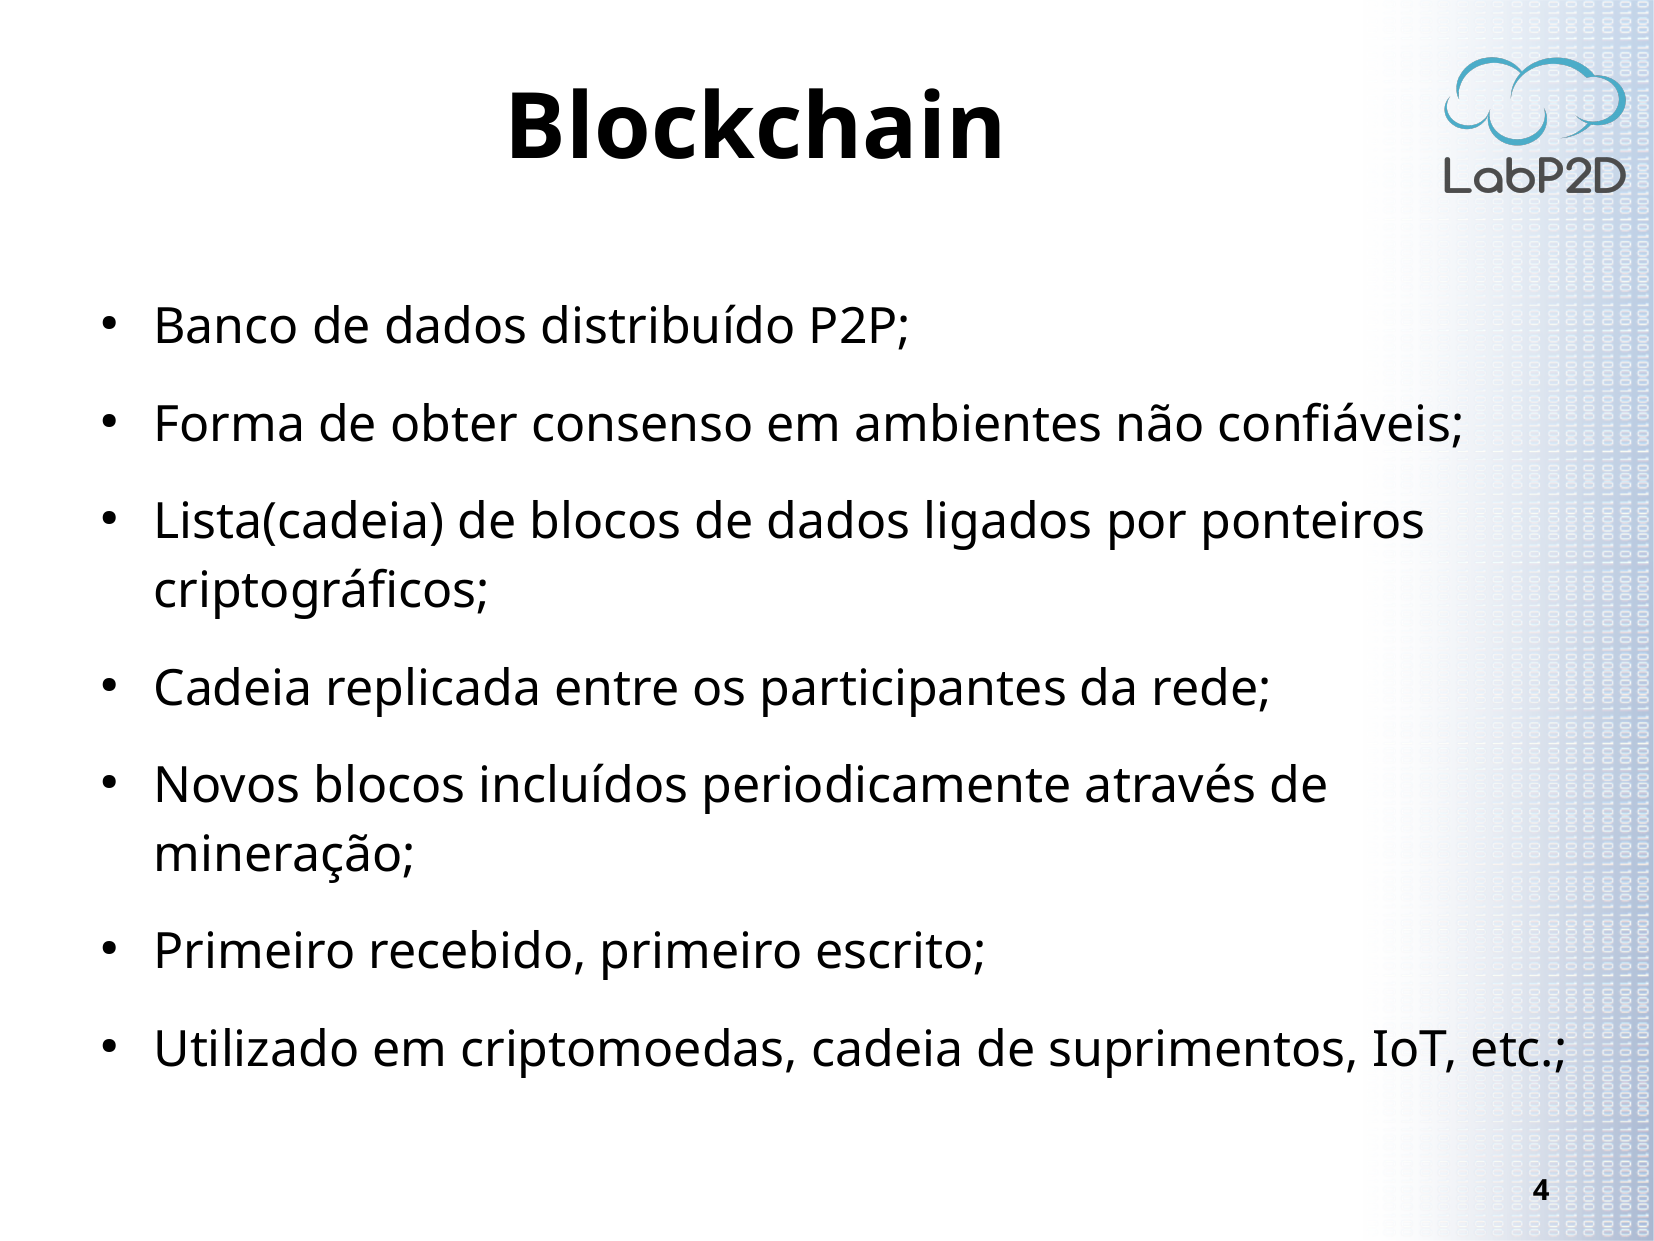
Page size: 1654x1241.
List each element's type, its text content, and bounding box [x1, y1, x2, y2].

list Banco de dados distribuído P2P; Forma de obter consenso em ambientes não confiáveis; Lista(cadeia) de blocos de dados ligados por ponteiros criptográficos; Cadeia replicada entre os participantes da rede; Novos blocos incluídos periodicamente através de mineração; Primeiro recebido, primeiro escrito; Utilizado em criptomoedas, cadeia de suprimentos, IoT, etc.; [82, 289, 1571, 1110]
title Blockchain [82, 16, 1453, 231]
picture [1360, 1, 1654, 1240]
